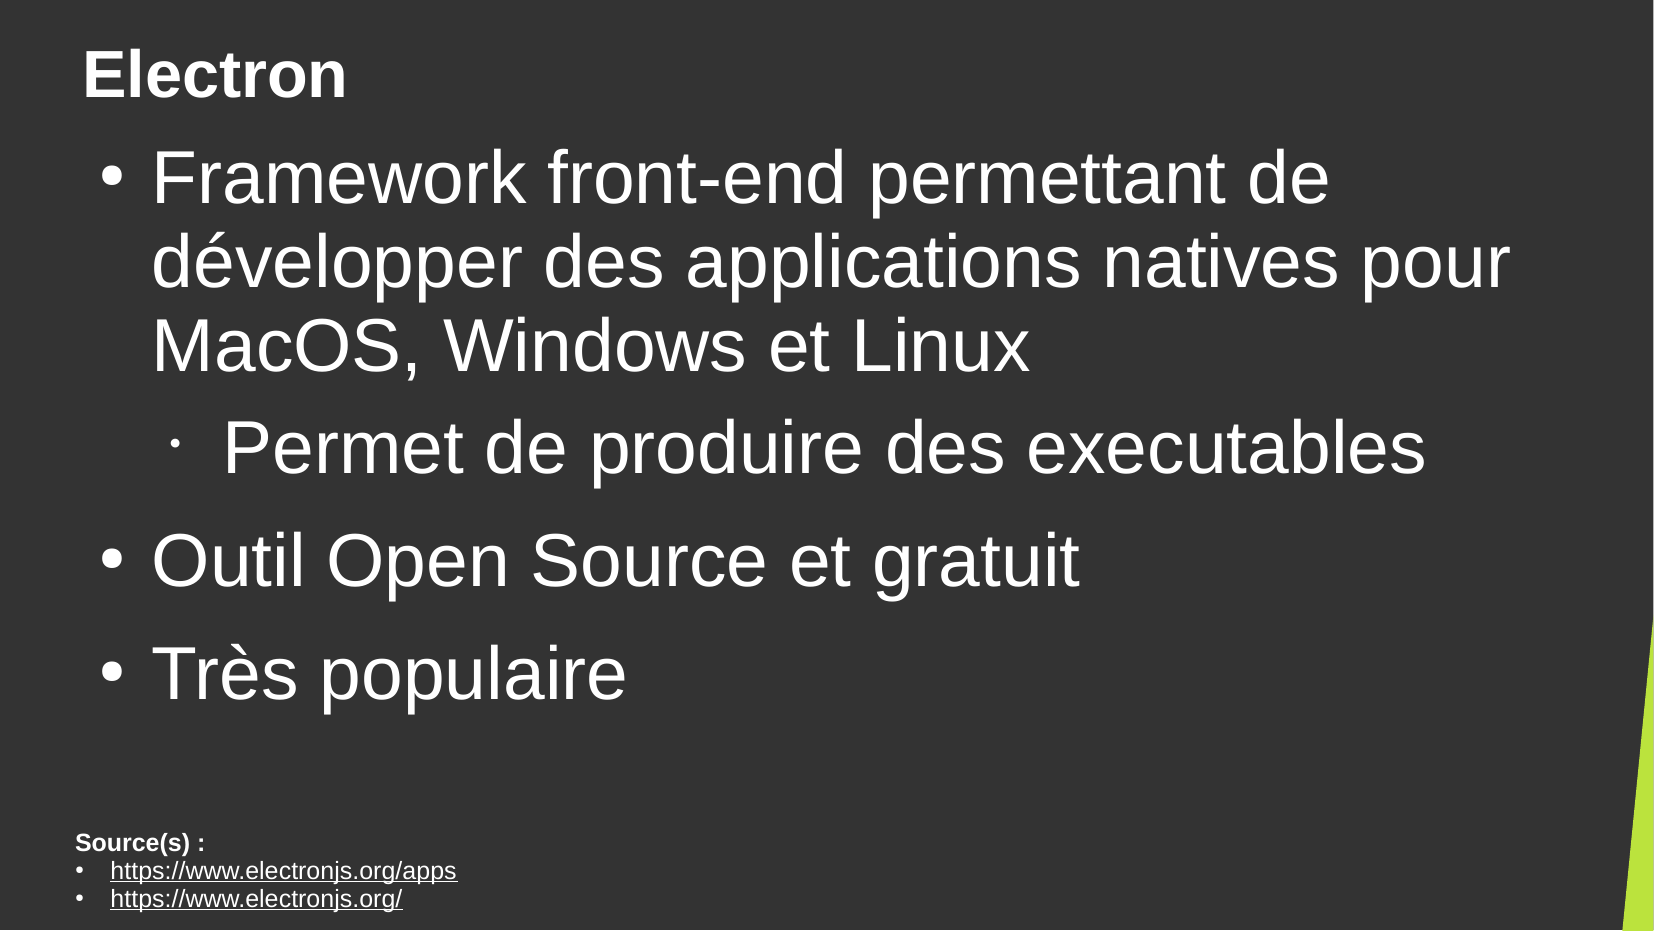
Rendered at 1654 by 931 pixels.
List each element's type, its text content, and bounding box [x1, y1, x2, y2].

text_box Source(s) : https://www.electronjs.org/apps https://www.electronjs.org/ [60, 821, 1546, 931]
list Framework front-end permettant de développer des applications natives pour MacOS, Windows et Linux Permet de produire des executables Outil Open Source et gratuit Très populaire [80, 135, 1619, 721]
title Electron [82, 37, 1571, 112]
text_box [1622, 609, 1654, 931]
